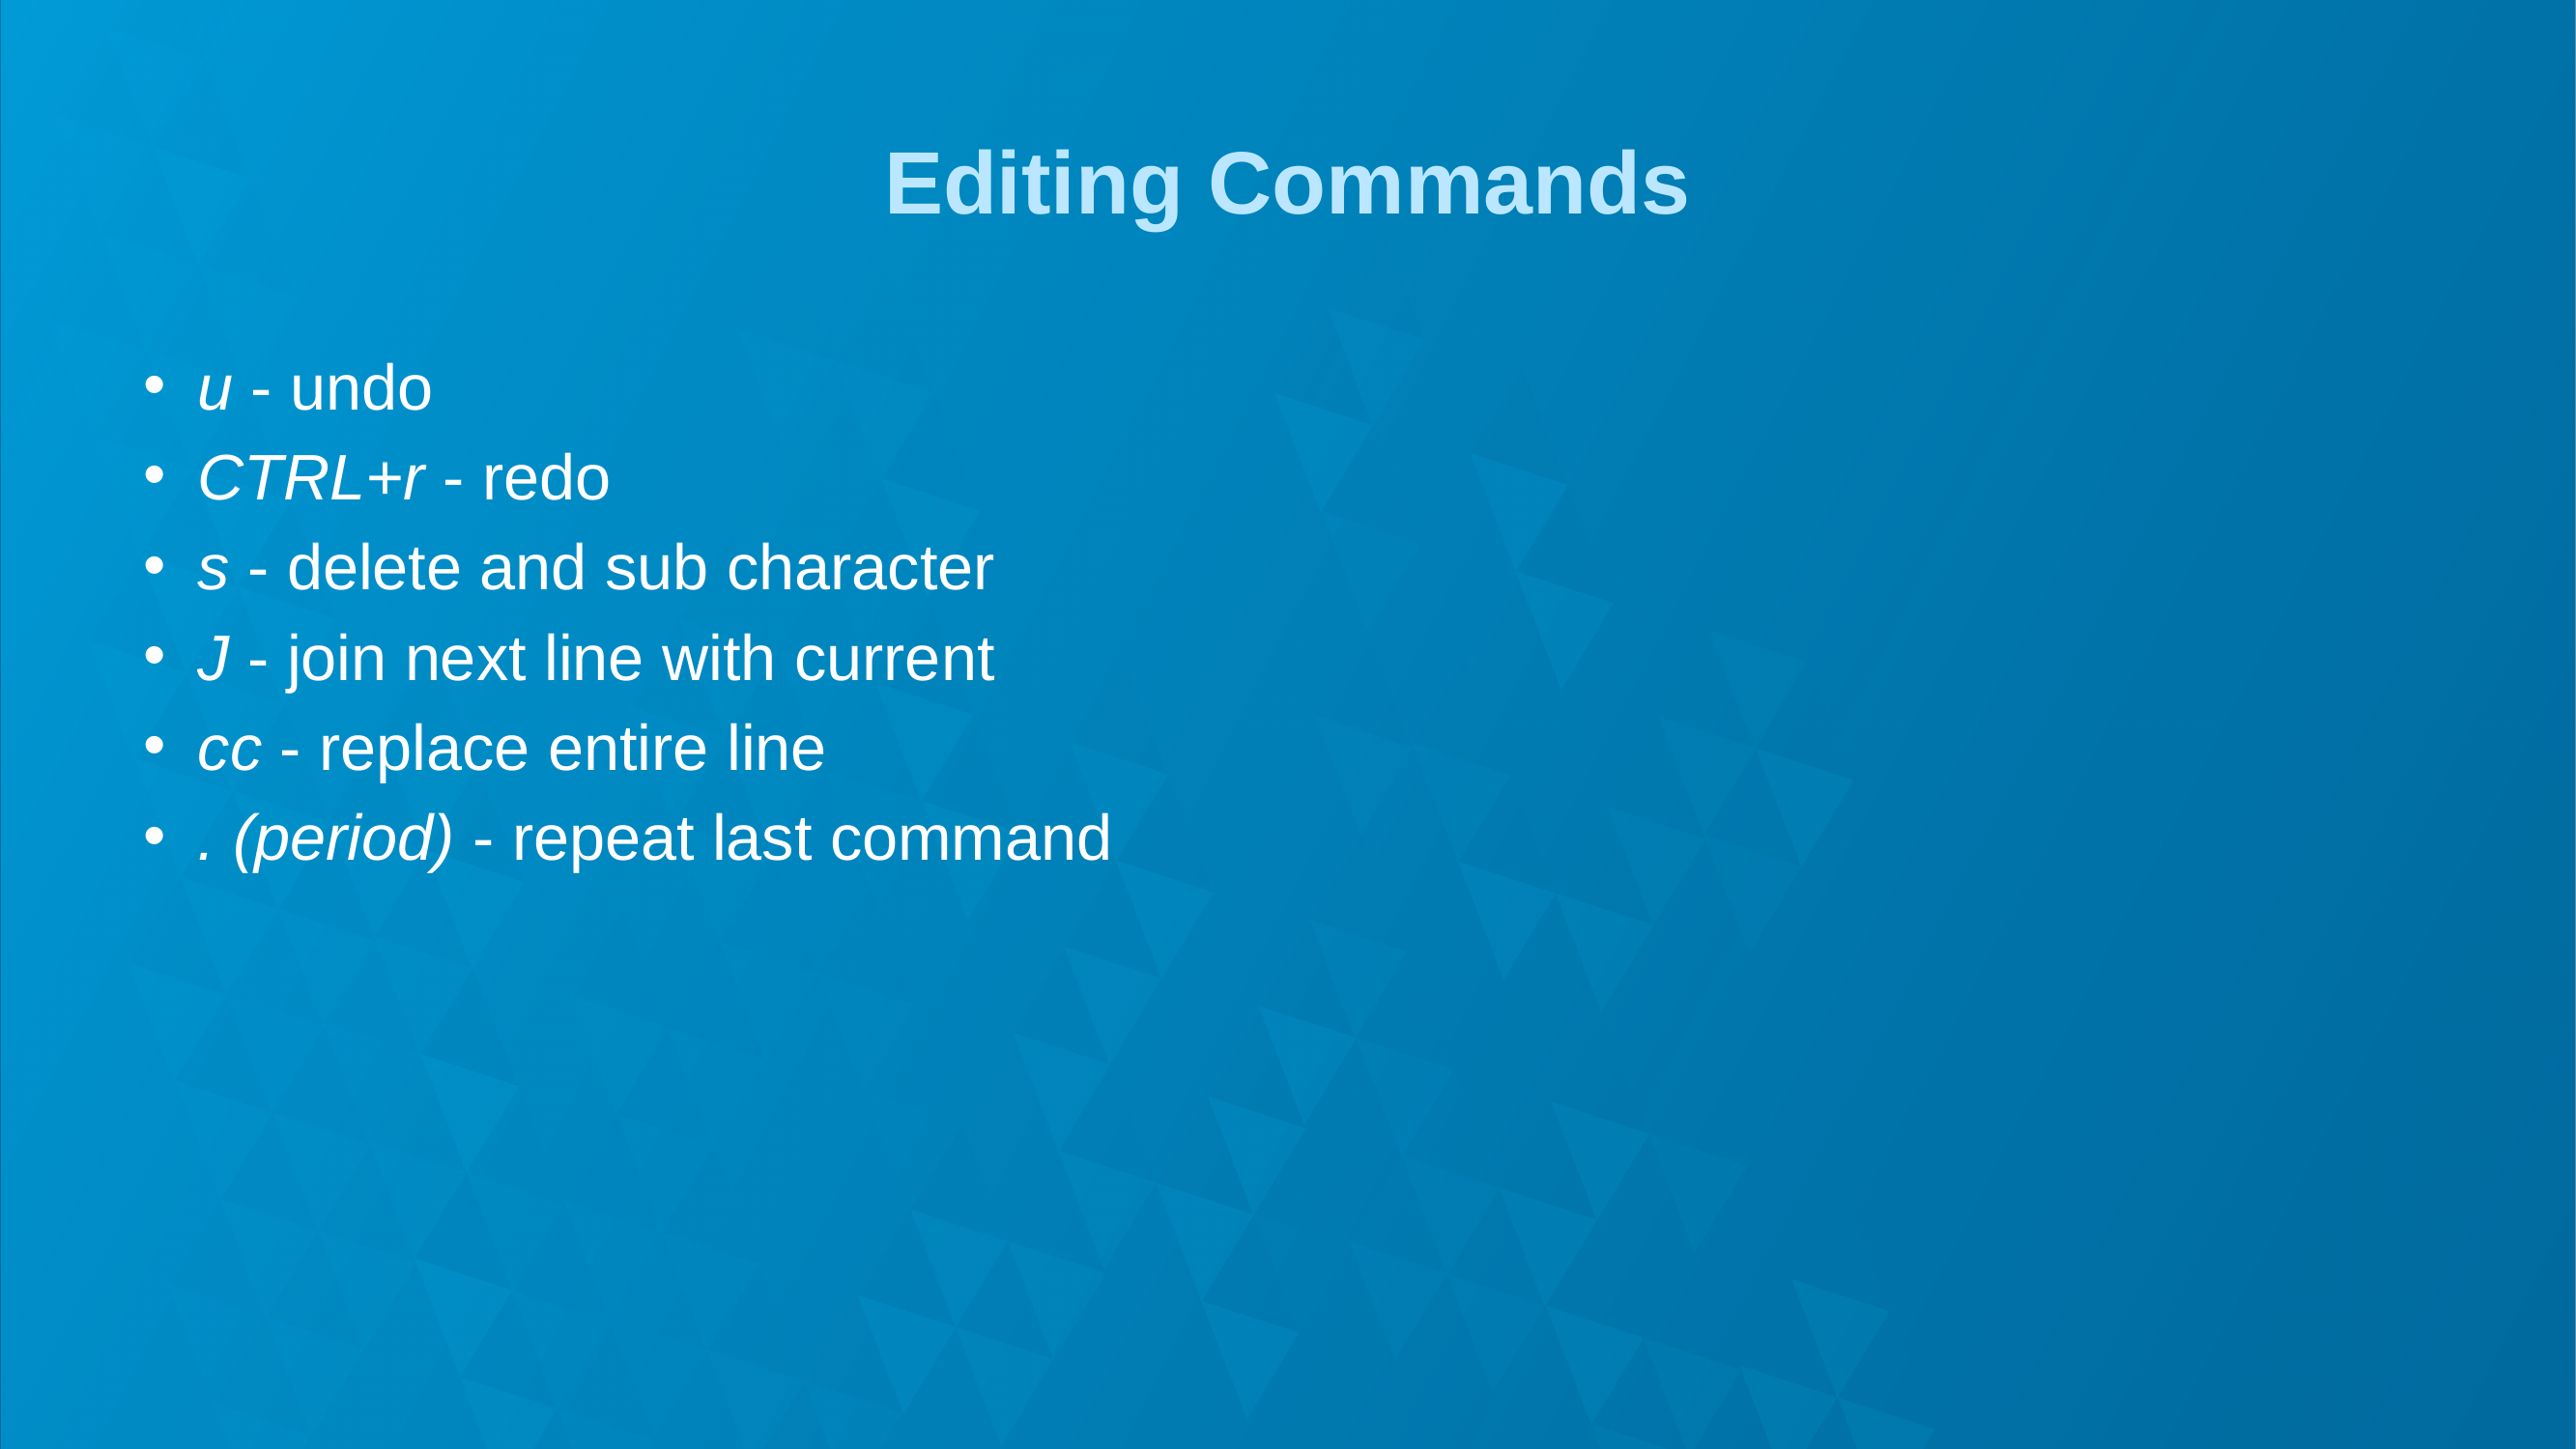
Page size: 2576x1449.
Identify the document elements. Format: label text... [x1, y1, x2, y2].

list u - undo CTRL+r - redo s - delete and sub character J - join next line with current cc - replace entire line . (period) - repeat last command [129, 338, 2447, 1294]
title Editing Commands [129, 58, 2447, 300]
